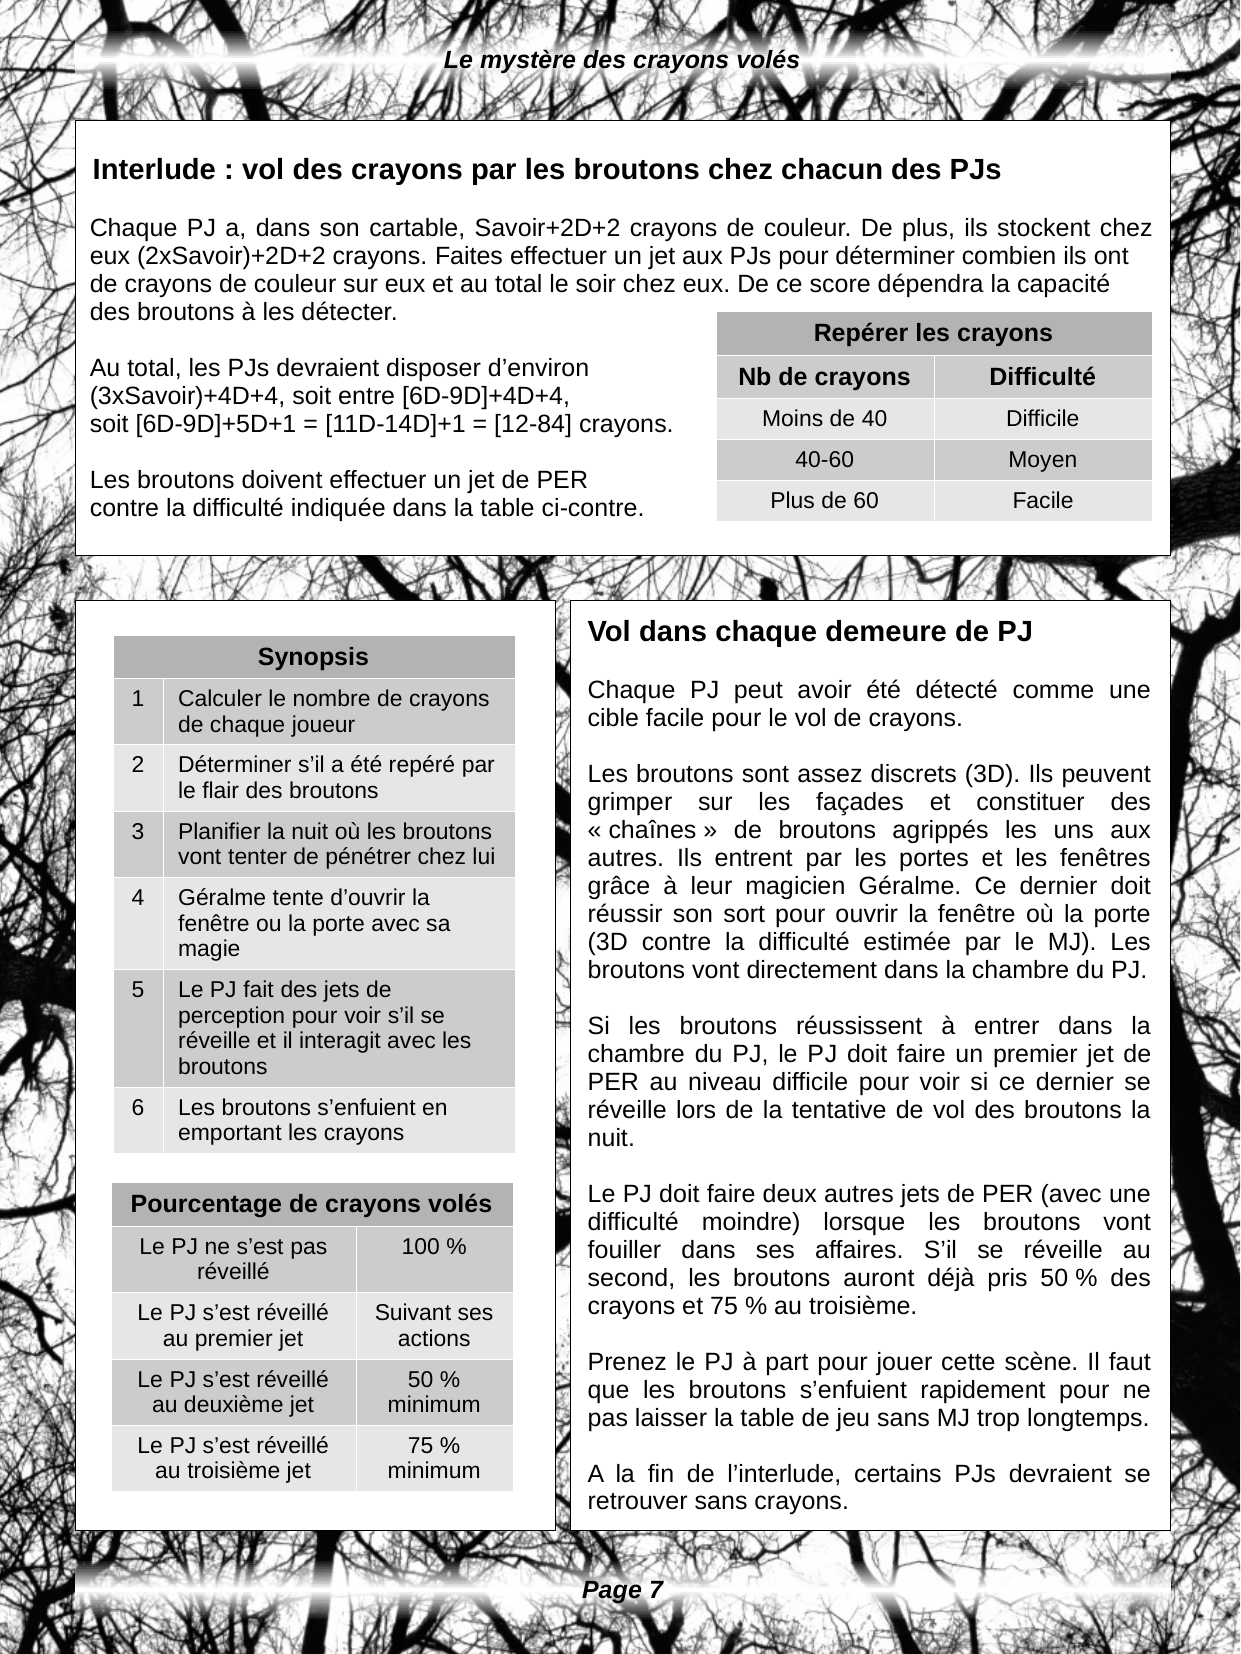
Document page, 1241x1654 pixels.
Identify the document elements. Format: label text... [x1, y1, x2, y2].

text_box Interlude : vol des crayons par les broutons chez chacun des PJs Chaque PJ a, dans son cartable, Savoir+2D+2 crayons de couleur. De plus, ils stockent chez eux (2xSavoir)+2D+2 crayons. Faites effectuer un jet aux PJs pour déterminer combien ils ont de crayons de couleur sur eux et au total le soir chez eux. De ce score dépendra la capacité des broutons à les détecter. Au total, les PJs devraient disposer d’environ (3xSavoir)+4D+4, soit entre [6D-9D]+4D+4, soit [6D-9D]+5D+1 = [11D-14D]+1 = [12-84] crayons. Les broutons doivent effectuer un jet de PER contre la difficulté indiquée dans la table ci-contre. [75, 120, 1171, 556]
table_cell 1 [114, 679, 163, 744]
table_header Pourcentage de crayons volés [112, 1183, 513, 1226]
table_cell Planifier la nuit où les broutons vont tenter de pénétrer chez lui [164, 812, 515, 877]
table_cell Géralme tente d’ouvrir la fenêtre ou la porte avec sa magie [164, 878, 515, 969]
table_cell Le PJ ne s’est pas réveillé [112, 1227, 356, 1292]
table_cell 100 % [357, 1227, 513, 1292]
table_header Synopsis [114, 636, 515, 678]
table_cell Calculer le nombre de crayons de chaque joueur [164, 679, 515, 744]
table_cell Suivant ses actions [357, 1293, 513, 1359]
table_cell Les broutons s’enfuient en emportant les crayons [164, 1088, 515, 1153]
text_box Vol dans chaque demeure de PJ Chaque PJ peut avoir été détecté comme une cible facile pour le vol de crayons. Les broutons sont assez discrets (3D). Ils peuvent grimper sur les façades et constituer des « chaînes » de broutons agrippés les uns aux autres. Ils entrent par les portes et les fenêtres grâce à leur magicien Géralme. Ce dernier doit réussir son sort pour ouvrir la fenêtre où la porte (3D contre la difficulté estimée par le MJ). Les broutons vont directement dans la chambre du PJ. Si les broutons réussissent à entrer dans la chambre du PJ, le PJ doit faire un premier jet de PER au niveau difficile pour voir si ce dernier se réveille lors de la tentative de vol des broutons la nuit. Le PJ doit faire deux autres jets de PER (avec une difficulté moindre) lorsque les broutons vont fouiller dans ses affaires. S’il se réveille au second, les broutons auront déjà pris 50 % des crayons et 75 % au troisième. Prenez le PJ à part pour jouer cette scène. Il faut que les broutons s’enfuient rapidement pour ne pas laisser la table de jeu sans MJ trop longtemps. A la fin de l’interlude, certains PJs devraient se retrouver sans crayons. [570, 600, 1171, 1531]
text_box [75, 600, 556, 1531]
table_cell 6 [114, 1088, 163, 1153]
table_cell Déterminer s’il a été repéré par le flair des broutons [164, 745, 515, 811]
table_cell Le PJ s’est réveillé au deuxième jet [112, 1360, 356, 1425]
table_cell Le PJ s’est réveillé au premier jet [112, 1293, 356, 1359]
table_cell Moins de 40 [717, 399, 934, 439]
table_cell Plus de 60 [717, 481, 934, 521]
table_cell Le PJ fait des jets de perception pour voir s’il se réveille et il interagit avec les broutons [164, 970, 515, 1087]
table_header Repérer les crayons [717, 312, 1152, 355]
table_cell Difficile [935, 399, 1152, 439]
table_cell Le PJ s’est réveillé au troisième jet [112, 1426, 356, 1491]
table_cell 40-60 [717, 440, 934, 480]
text_box Page 7 [75, 1560, 1171, 1621]
table_cell Difficulté [935, 356, 1152, 398]
table_cell Nb de crayons [717, 356, 934, 398]
table_cell 75 % minimum [357, 1426, 513, 1491]
table_cell 3 [114, 812, 163, 877]
table_cell 50 % minimum [357, 1360, 513, 1425]
table_cell 4 [114, 878, 163, 969]
table_cell 5 [114, 970, 163, 1087]
table_cell Facile [935, 481, 1152, 521]
table_cell 2 [114, 745, 163, 811]
picture [0, 0, 1241, 1654]
text_box Le mystère des crayons volés [75, 30, 1171, 91]
table_cell Moyen [935, 440, 1152, 480]
